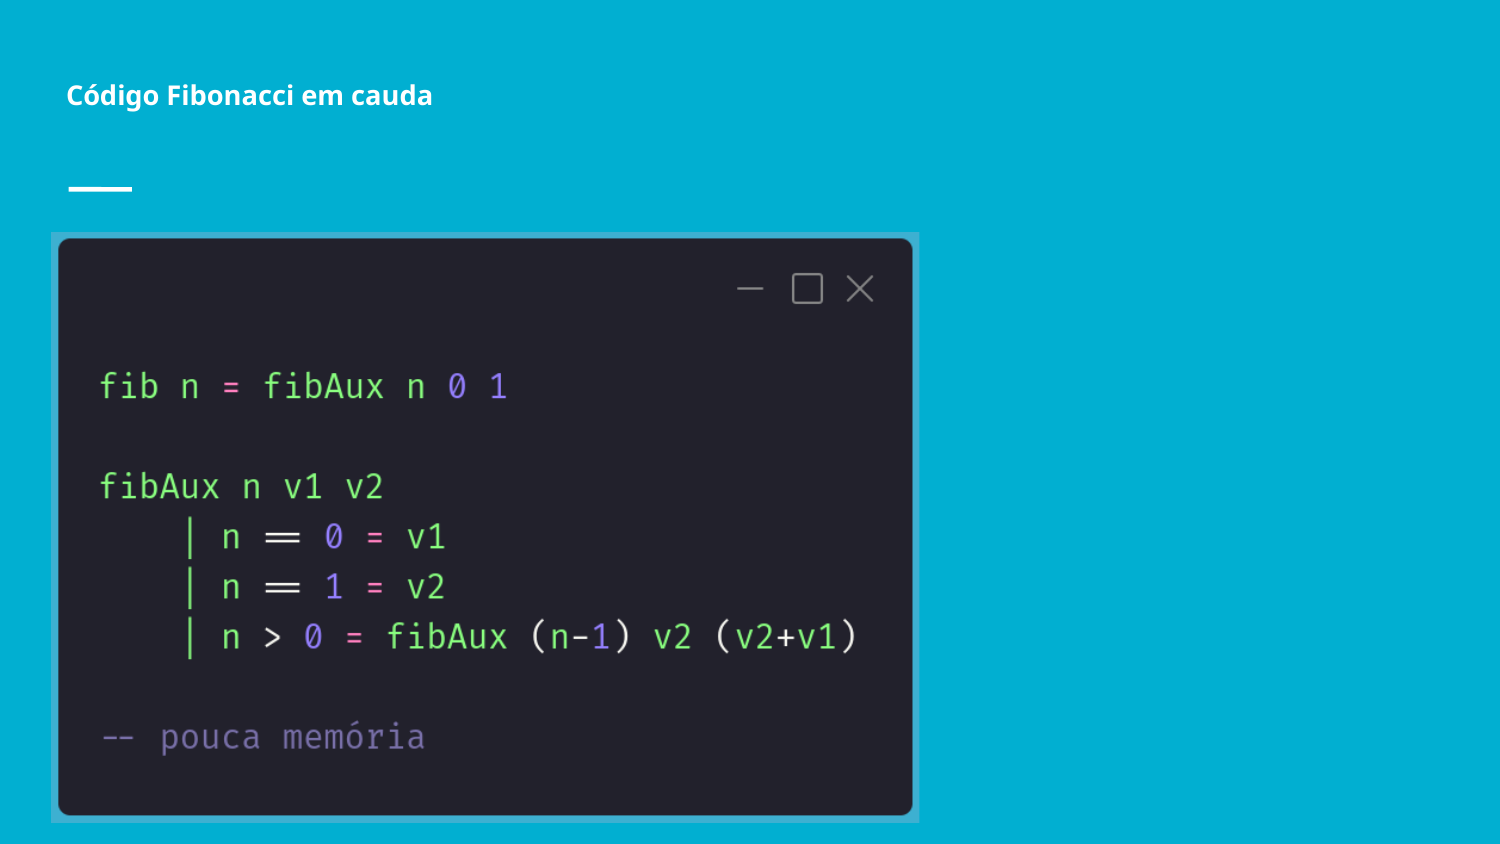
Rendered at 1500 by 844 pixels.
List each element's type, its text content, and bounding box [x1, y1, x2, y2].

picture [51, 232, 920, 823]
title Código Fibonacci em cauda [51, 61, 1449, 167]
